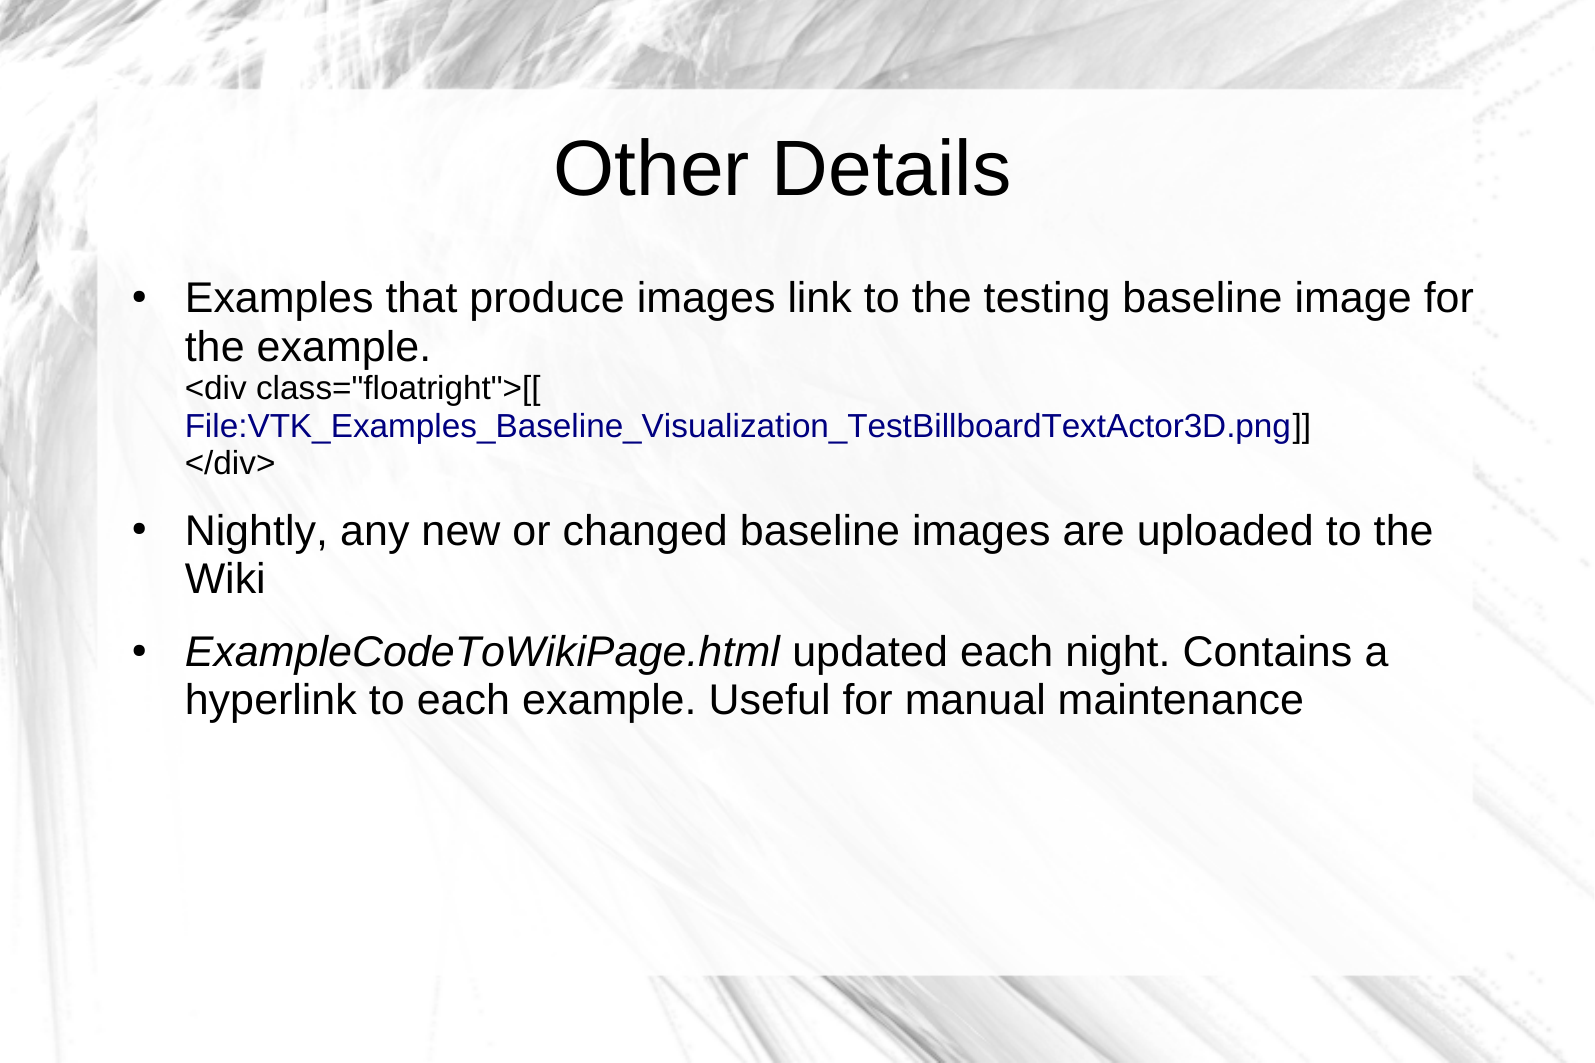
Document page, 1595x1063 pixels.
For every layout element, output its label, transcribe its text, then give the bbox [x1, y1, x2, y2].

title Other Details [113, 96, 1453, 241]
picture [0, 0, 1595, 1063]
list Examples that produce images link to the testing baseline image for the example. <div class="floatright">[[File:VTK_Examples_Baseline_Visualization_TestBillboardTextActor3D.png]] </div> Nightly, any new or changed baseline images are uploaded to the Wiki ExampleCodeToWikiPage.html updated each night. Contains a hyperlink to each example. Useful for manual maintenance [113, 274, 1515, 891]
